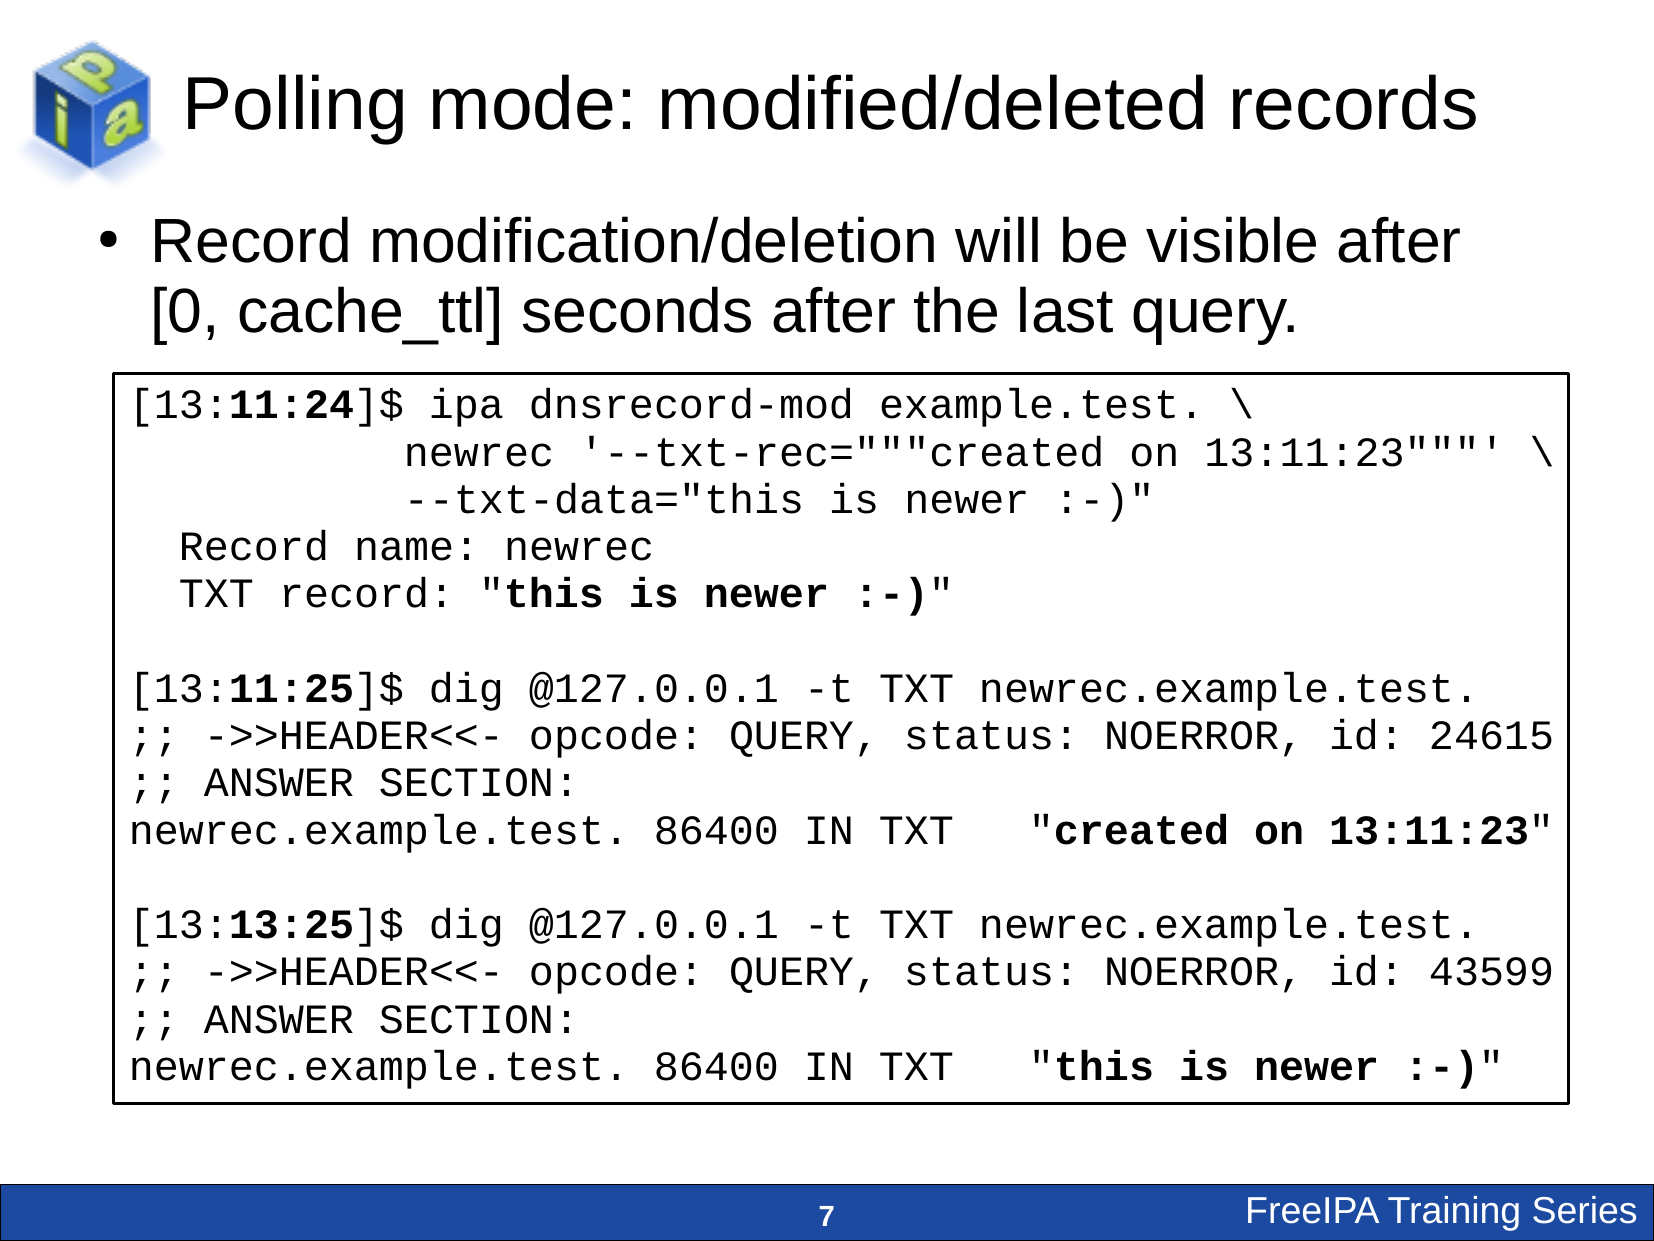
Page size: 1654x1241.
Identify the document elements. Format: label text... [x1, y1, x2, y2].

picture [17, 34, 165, 193]
list Record modification/deletion will be visible after [0, cache_ttl] seconds after the last query. [79, 206, 1568, 926]
text_box [13:11:24]$ ipa dnsrecord-mod example.test. \ newrec '--txt-rec="""created on 13:11:23"""' \ --txt-data="this is newer :-)" Record name: newrec TXT record: "this is newer :-)" [13:11:25]$ dig @127.0.0.1 -t TXT newrec.example.test. ;; ->>HEADER<<- opcode: QUERY, status: NOERROR, id: 24615 ;; ANSWER SECTION: newrec.example.test. 86400 IN TXT "created on 13:11:23" [13:13:25]$ dig @127.0.0.1 -t TXT newrec.example.test. ;; ->>HEADER<<- opcode: QUERY, status: NOERROR, id: 43599 ;; ANSWER SECTION: newrec.example.test. 86400 IN TXT "this is newer :-)" [113, 373, 1569, 1104]
title Polling mode: modified/deleted records [182, 31, 1579, 177]
